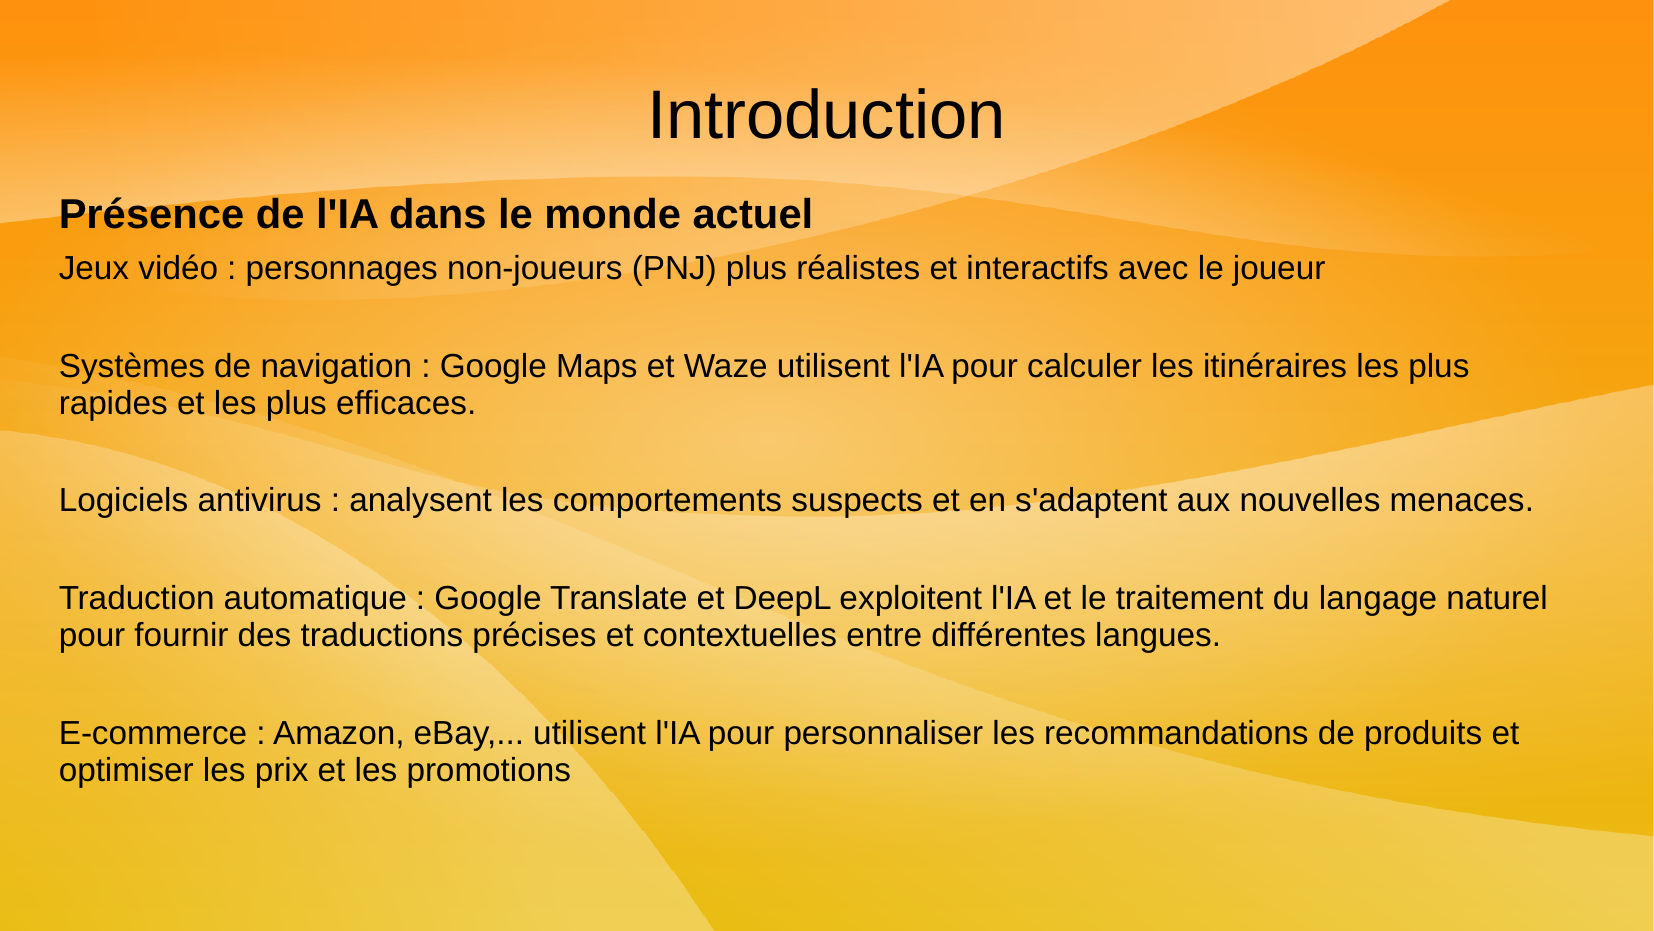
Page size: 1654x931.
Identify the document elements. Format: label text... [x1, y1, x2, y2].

title Introduction [82, 37, 1571, 193]
subtitle Présence de l'IA dans le monde actuel Jeux vidéo : personnages non-joueurs (PNJ) plus réalistes et interactifs avec le joueur Systèmes de navigation : Google Maps et Waze utilisent l'IA pour calculer les itinéraires les plus rapides et les plus efficaces. Logiciels antivirus : analysent les comportements suspects et en s'adaptent aux nouvelles menaces. Traduction automatique : Google Translate et DeepL exploitent l'IA et le traitement du langage naturel pour fournir des traductions précises et contextuelles entre différentes langues. E-commerce : Amazon, eBay,... utilisent l'IA pour personnaliser les recommandations de produits et optimiser les prix et les promotions [58, 191, 1565, 922]
picture [0, 0, 1654, 931]
